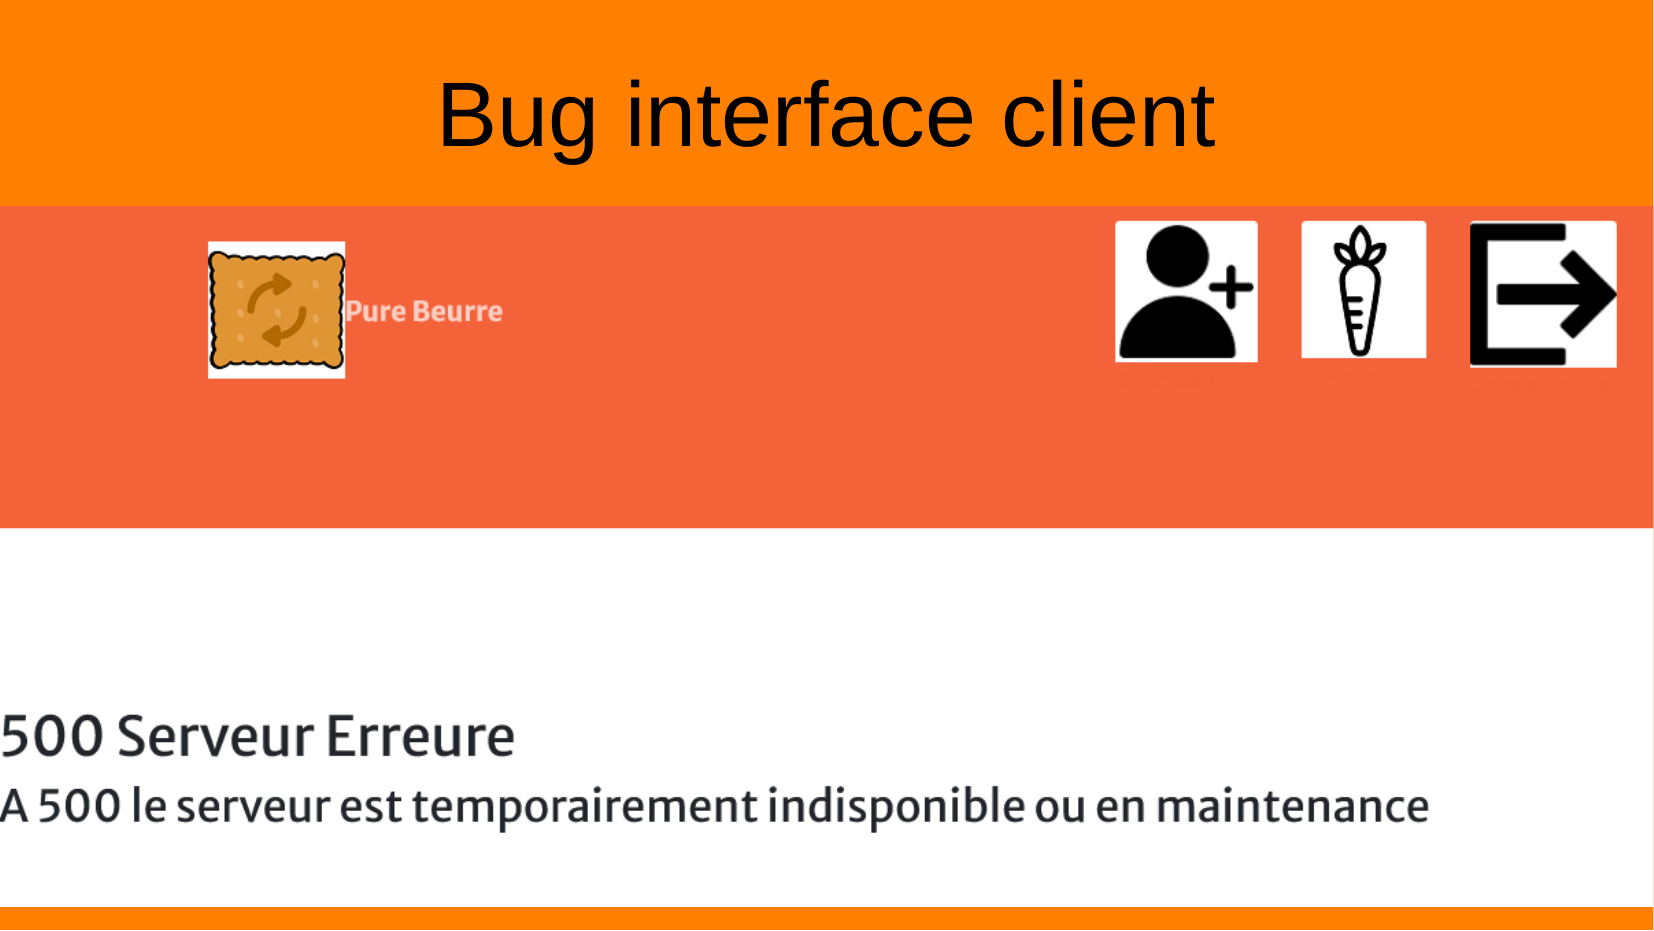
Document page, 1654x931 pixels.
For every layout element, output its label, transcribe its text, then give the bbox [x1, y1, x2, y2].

picture [0, 177, 1654, 907]
title Bug interface client [82, 12, 1571, 206]
